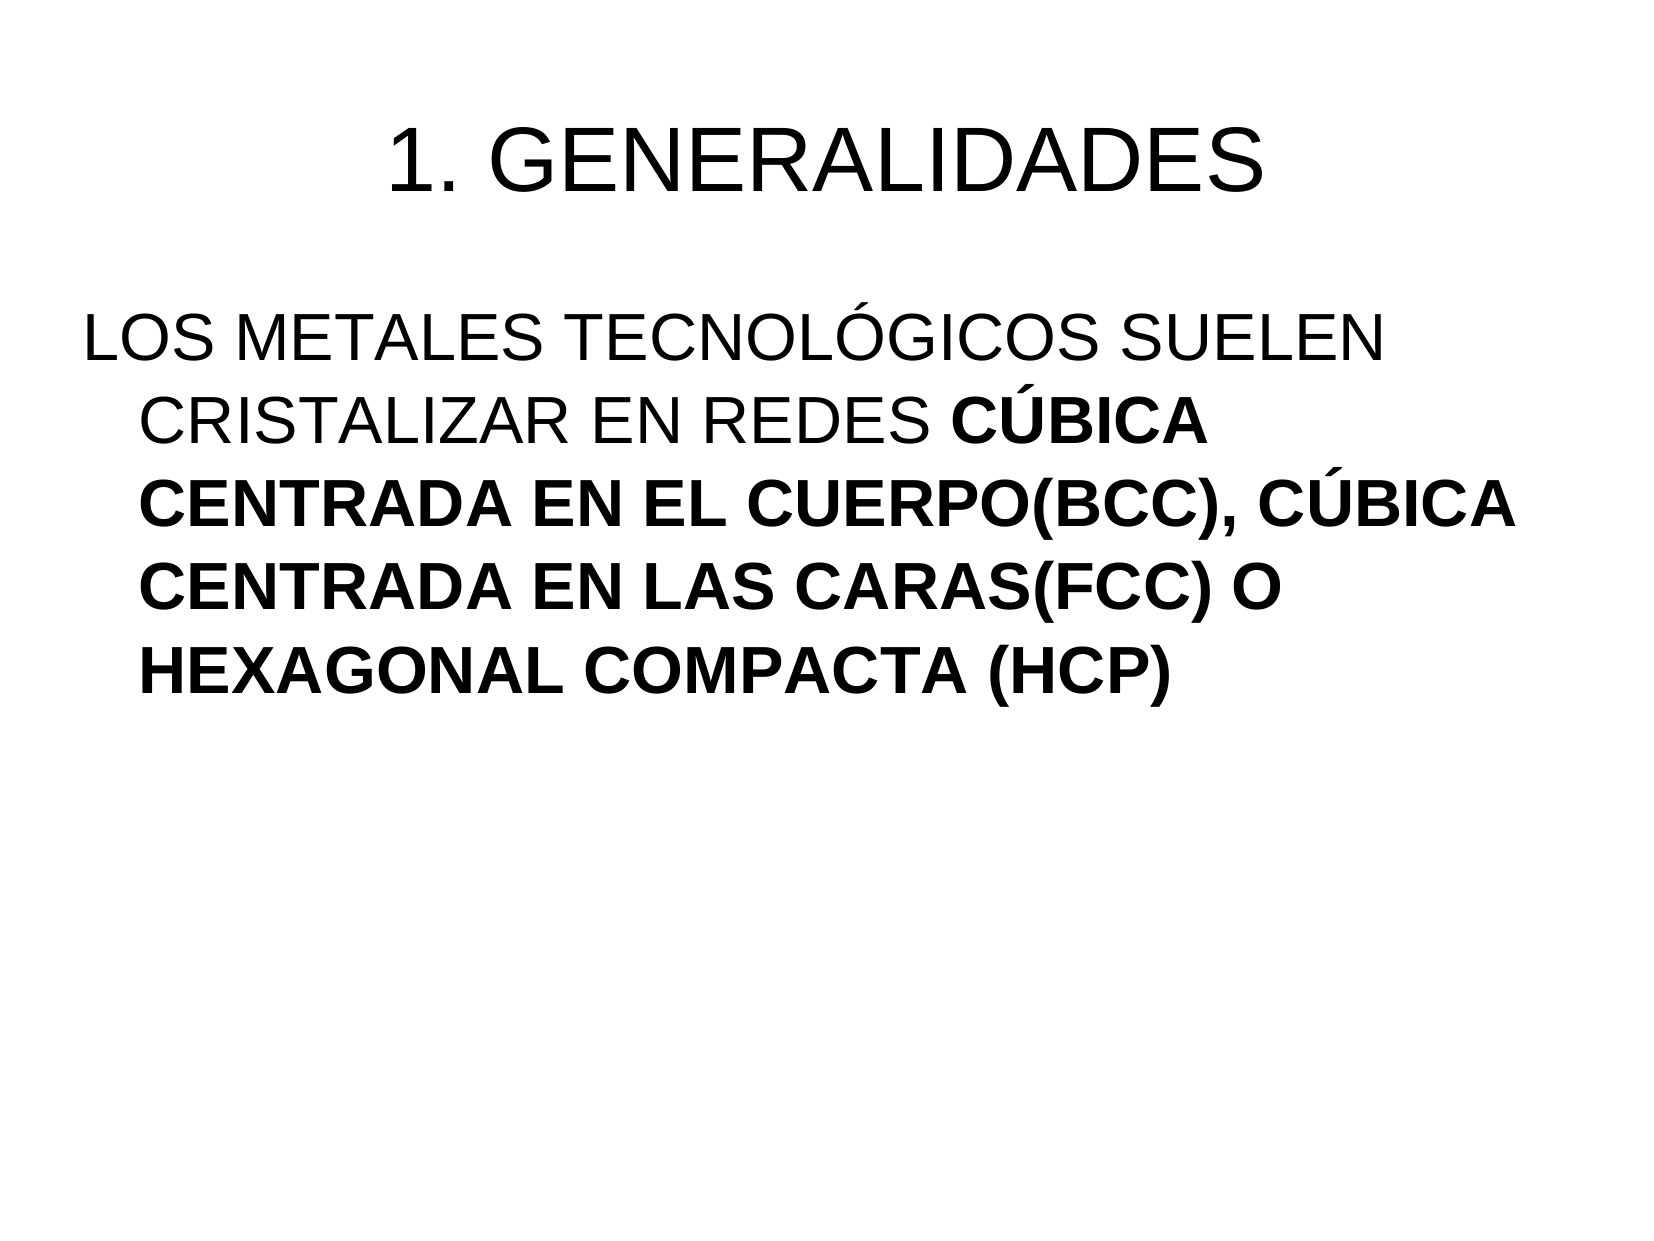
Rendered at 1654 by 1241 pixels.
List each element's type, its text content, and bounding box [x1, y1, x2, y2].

title 1. GENERALIDADES [82, 56, 1571, 249]
list LOS METALES TECNOLÓGICOS SUELEN CRISTALIZAR EN REDES CÚBICA CENTRADA EN EL CUERPO(BCC), CÚBICA CENTRADA EN LAS CARAS(FCC) O HEXAGONAL COMPACTA (HCP) [82, 290, 1571, 1109]
